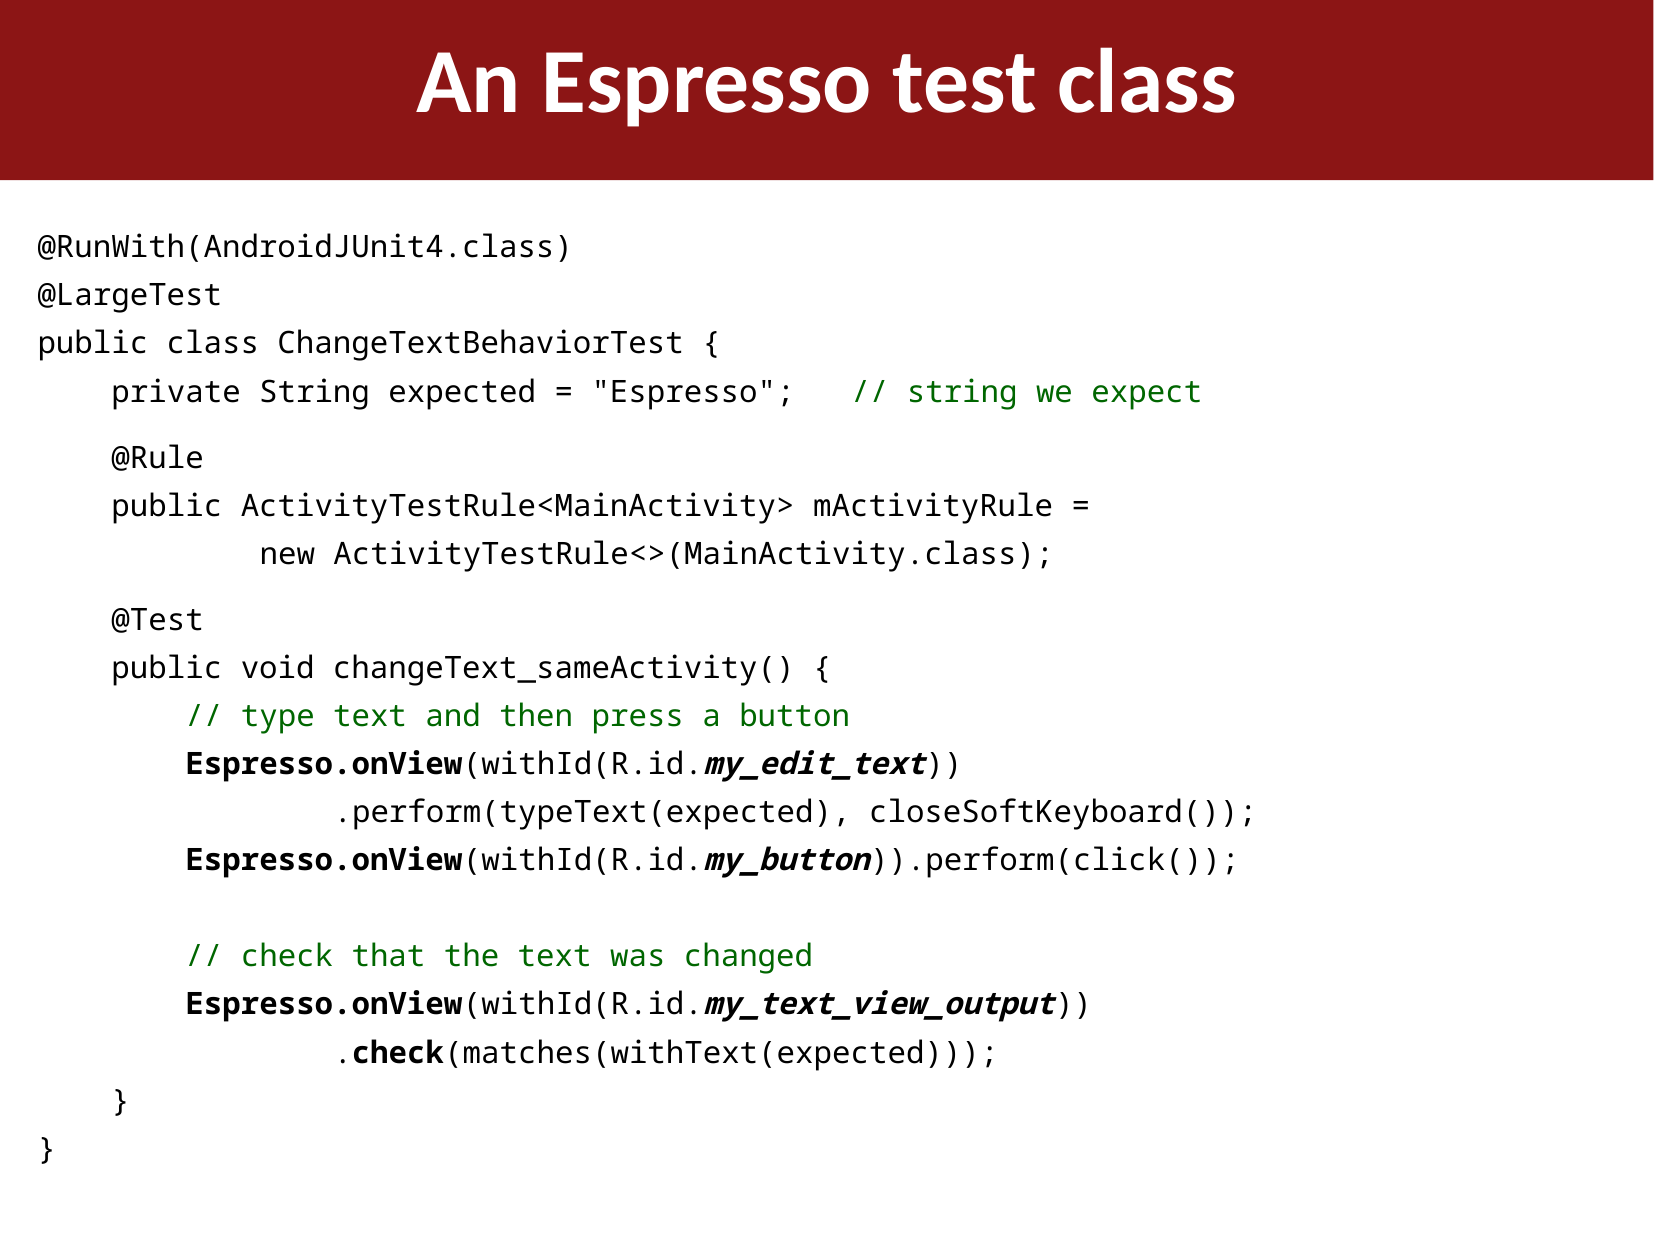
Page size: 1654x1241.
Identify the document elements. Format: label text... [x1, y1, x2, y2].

list @RunWith(AndroidJUnit4.class) @LargeTest public class ChangeTextBehaviorTest { private String expected = "Espresso"; // string we expect @Rule public ActivityTestRule<MainActivity> mActivityRule = new ActivityTestRule<>(MainActivity.class); @Test public void changeText_sameActivity() { // type text and then press a button Espresso.onView(withId(R.id.my_edit_text)) .perform(typeText(expected), closeSoftKeyboard()); Espresso.onView(withId(R.id.my_button)).perform(click()); // check that the text was changed Espresso.onView(withId(R.id.my_text_view_output)) .check(matches(withText(expected))); } } [37, 225, 1636, 1186]
title An Espresso test class [0, 0, 1654, 181]
